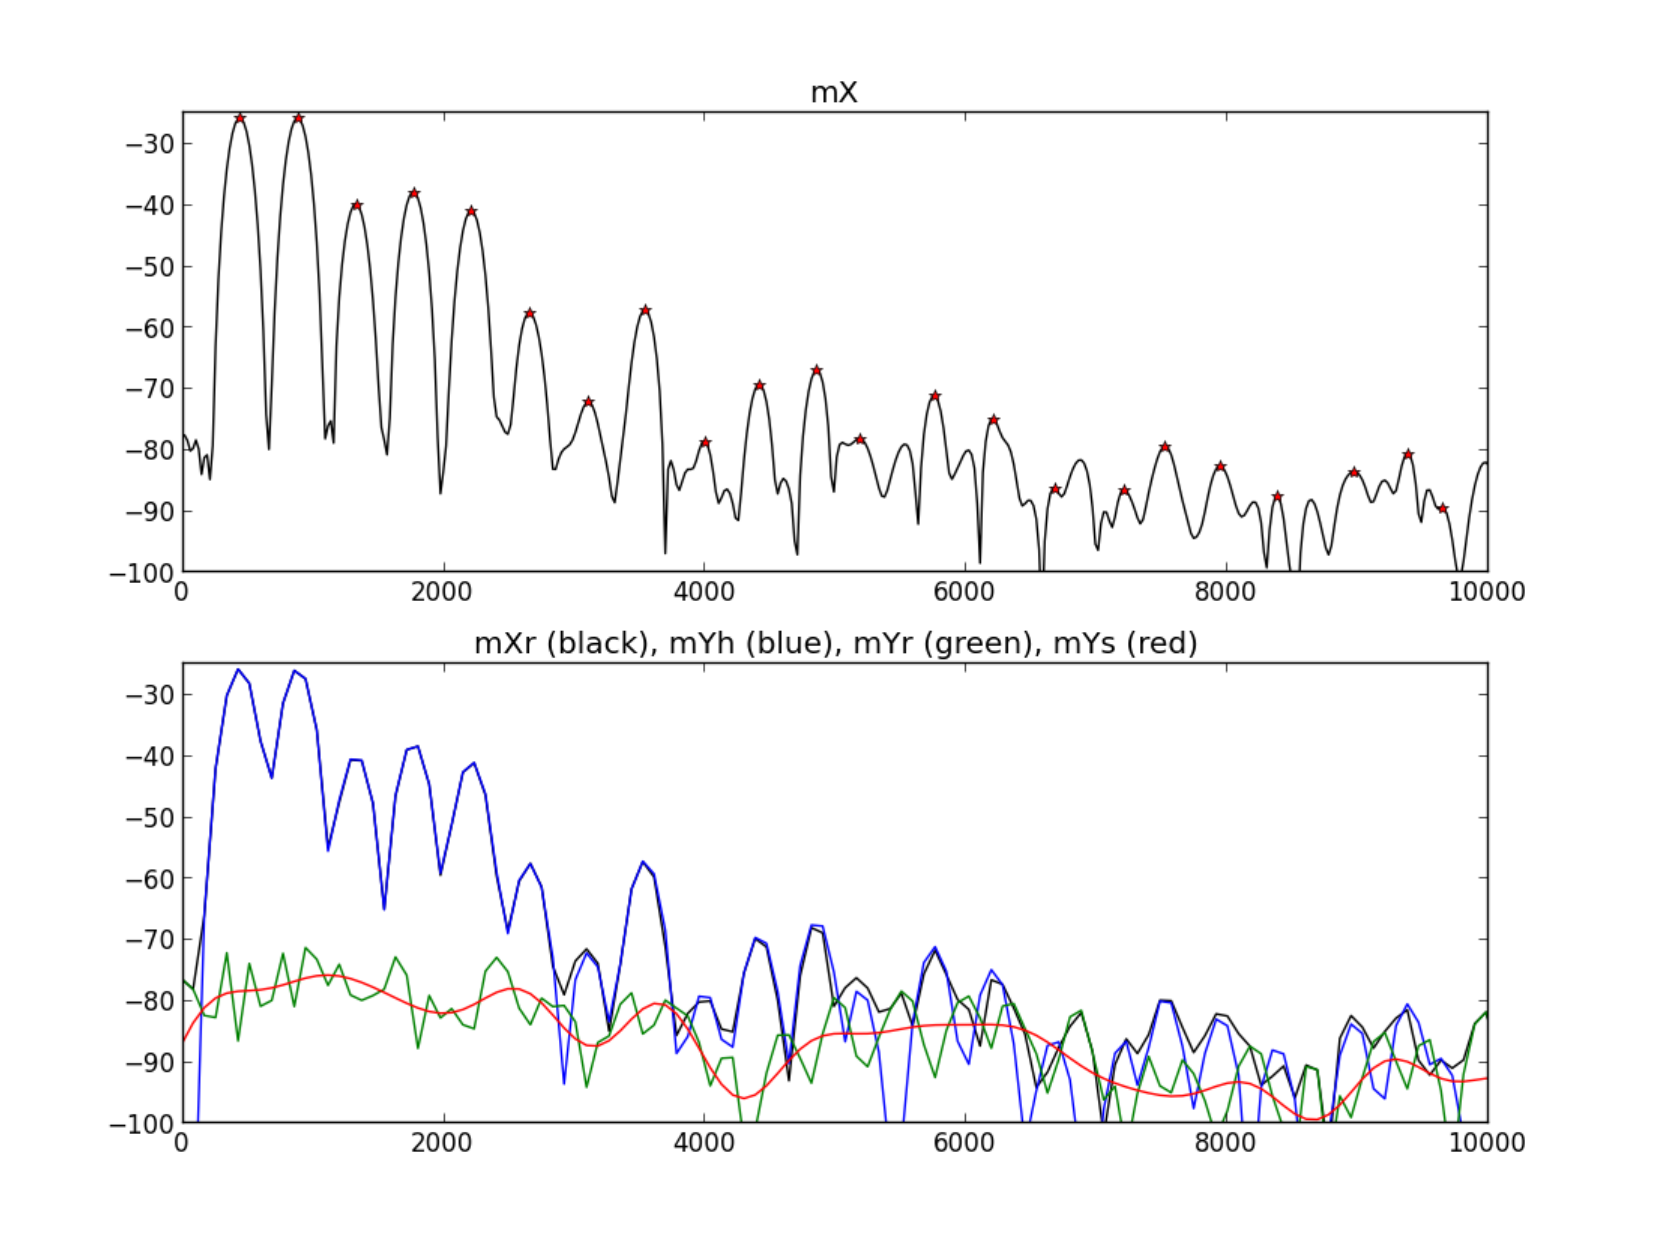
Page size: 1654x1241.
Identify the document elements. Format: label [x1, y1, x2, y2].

picture [61, 59, 1567, 1197]
